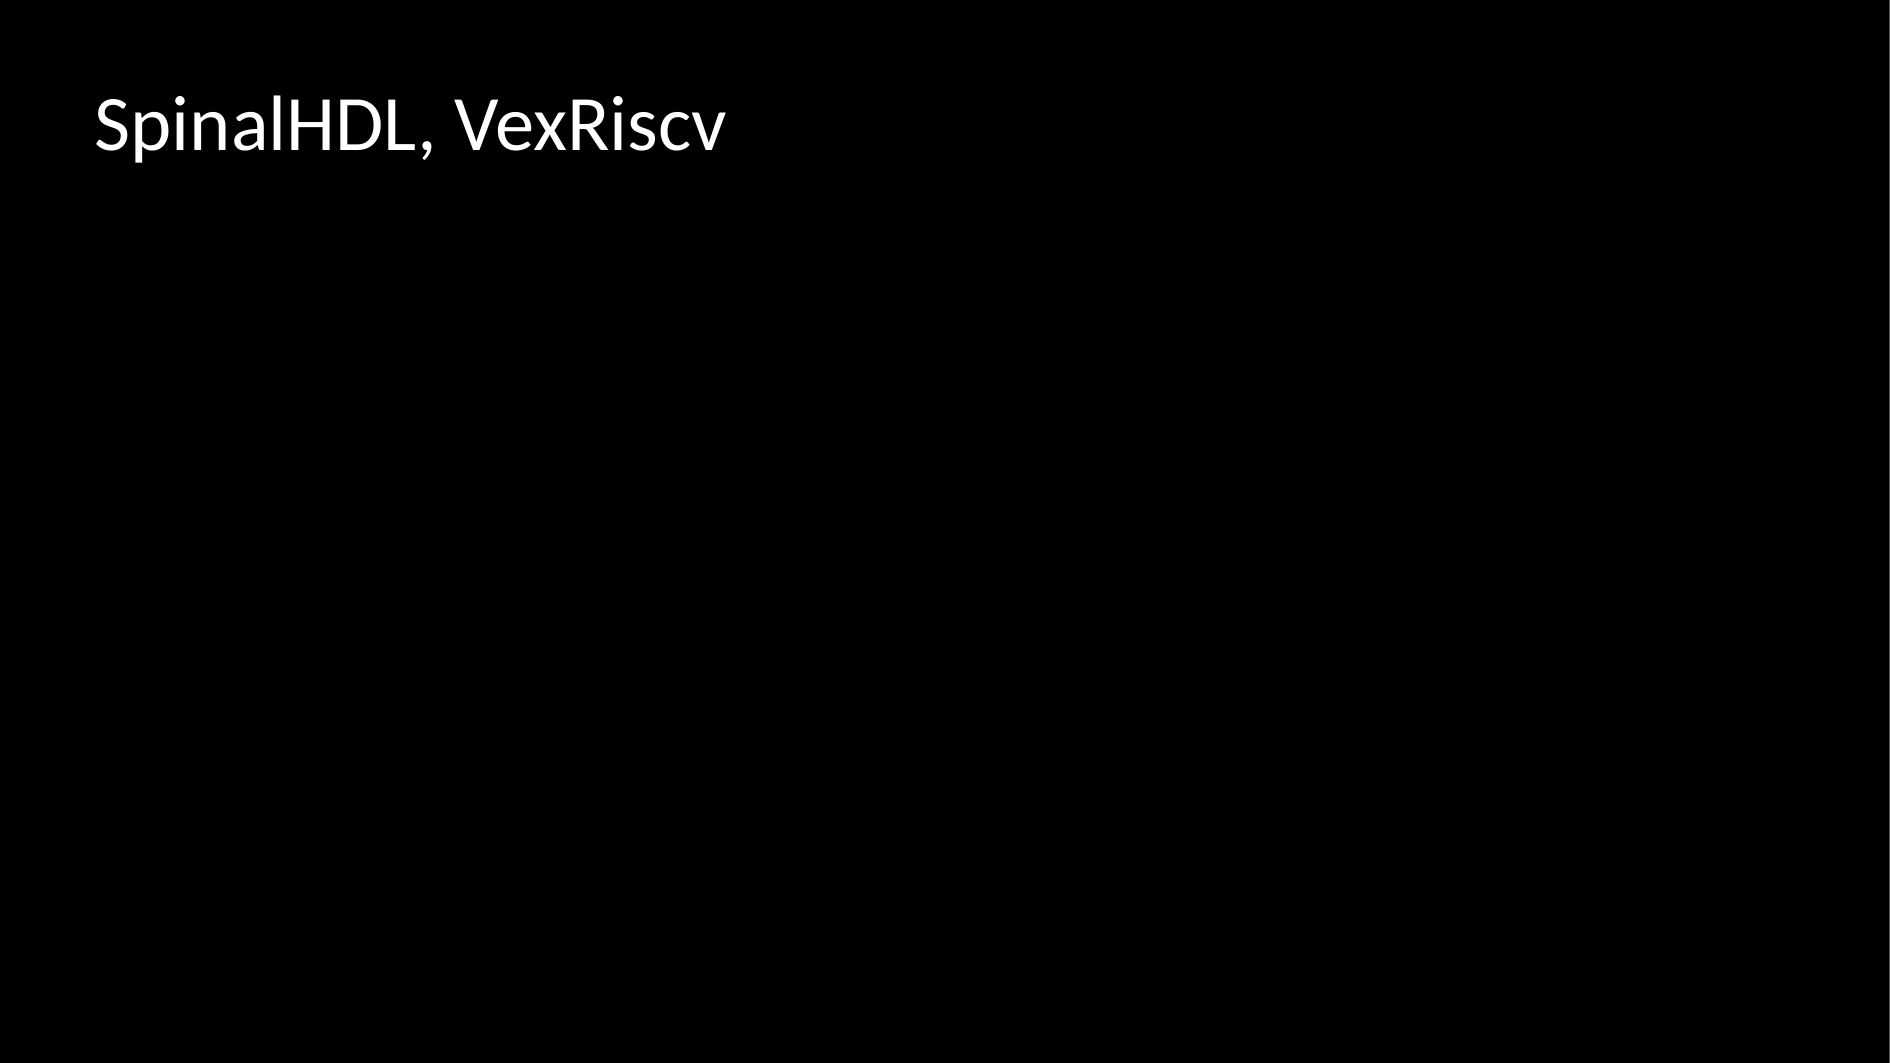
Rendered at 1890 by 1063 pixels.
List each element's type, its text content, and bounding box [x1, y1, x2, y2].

title SpinalHDL, VexRiscv [94, 42, 1796, 220]
